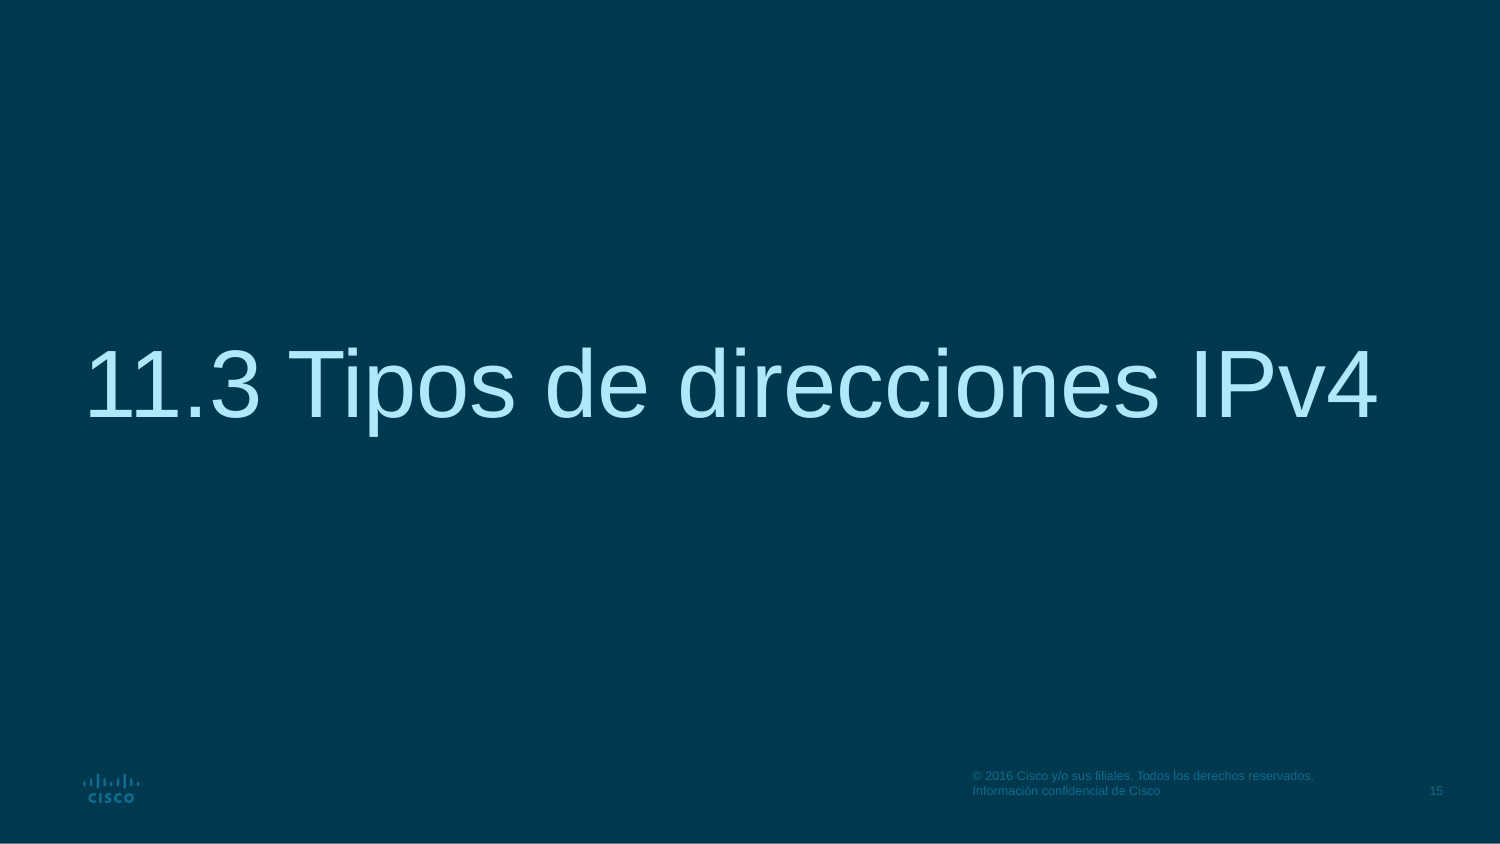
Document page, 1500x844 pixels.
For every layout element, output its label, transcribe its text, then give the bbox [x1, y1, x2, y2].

title 11.3 Tipos de direcciones IPv4 [68, 293, 1447, 446]
